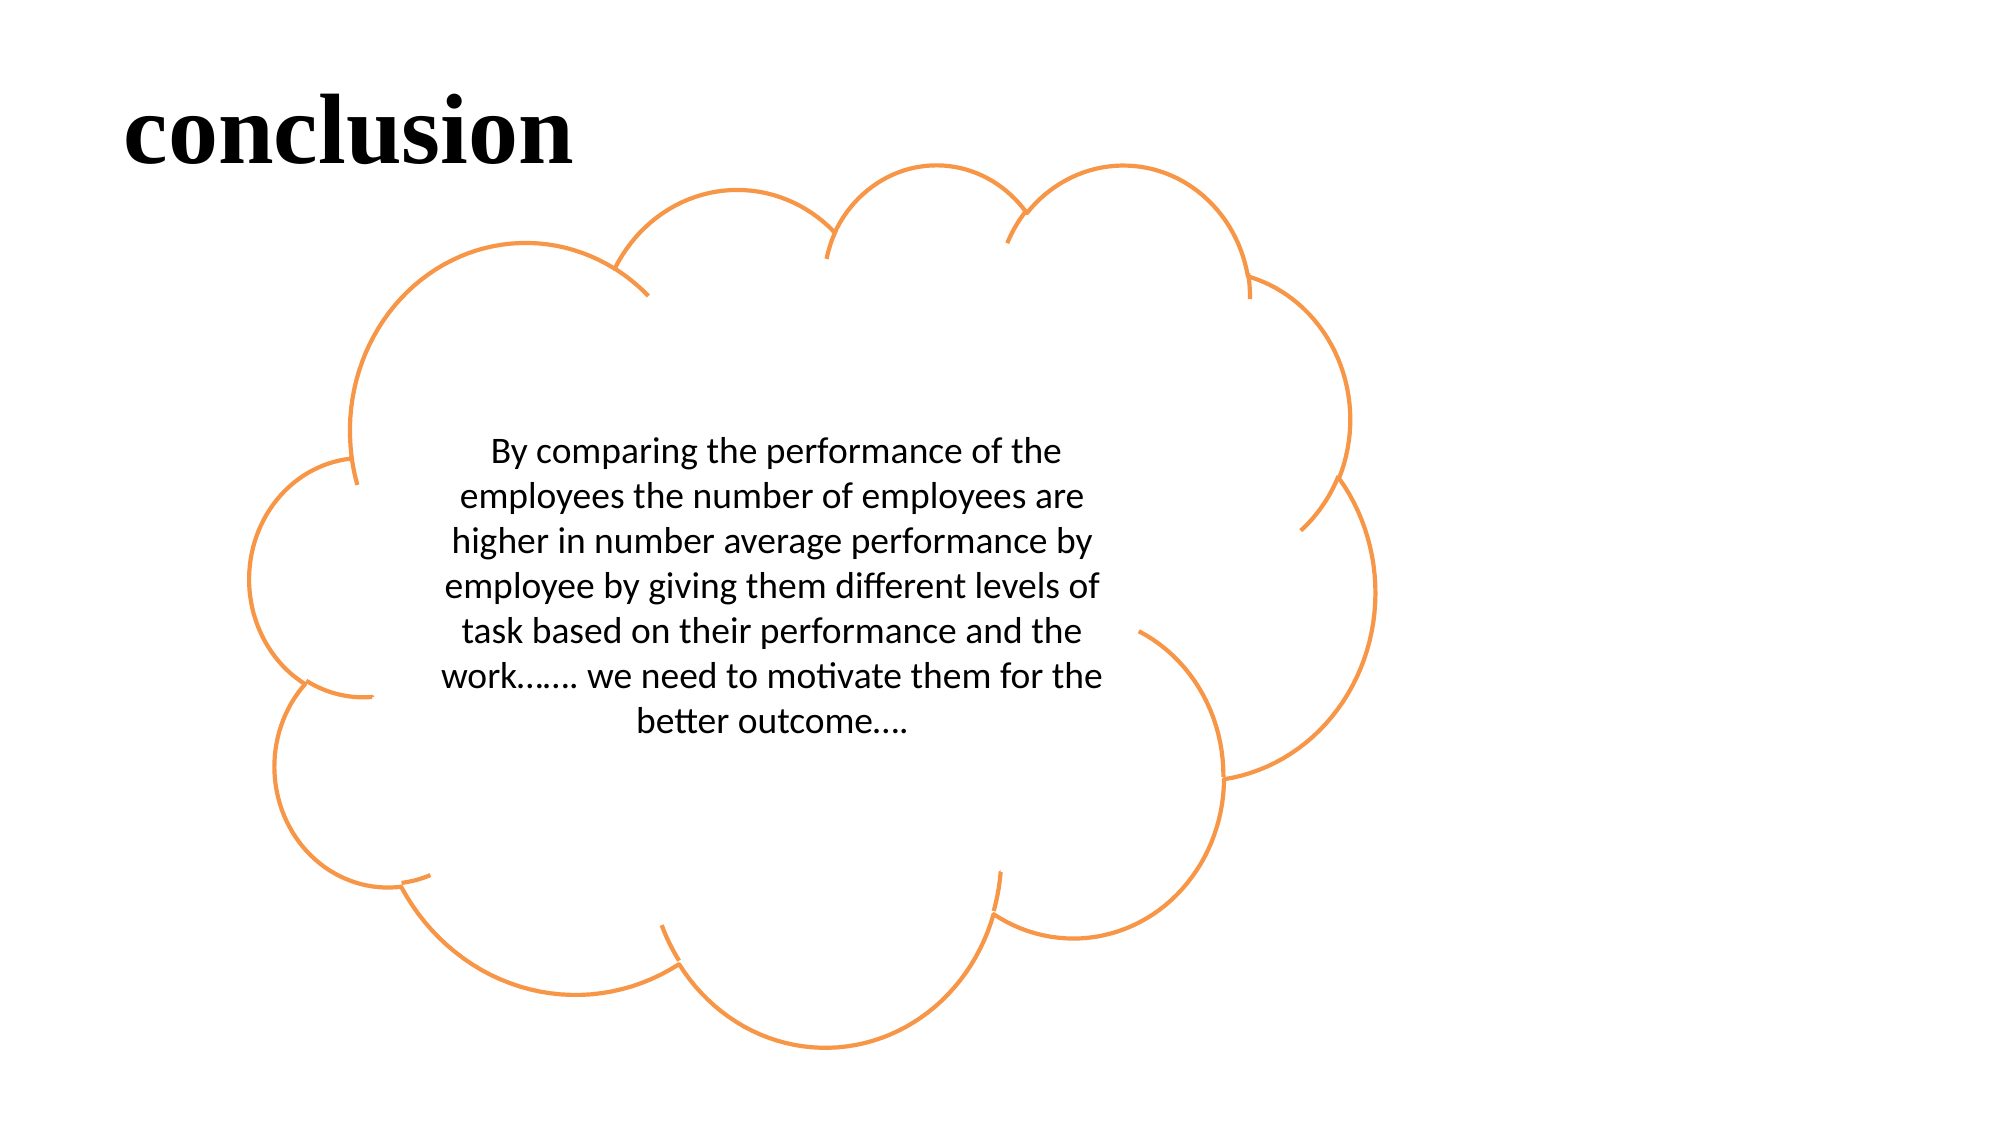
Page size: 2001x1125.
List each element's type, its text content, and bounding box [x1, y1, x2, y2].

title conclusion [123, 63, 1877, 188]
text_box By comparing the performance of the employees the number of employees are higher in number average performance by employee by giving them different levels of task based on their performance and the work……. we need to motivate them for the better outcome…. [249, 165, 1376, 1048]
